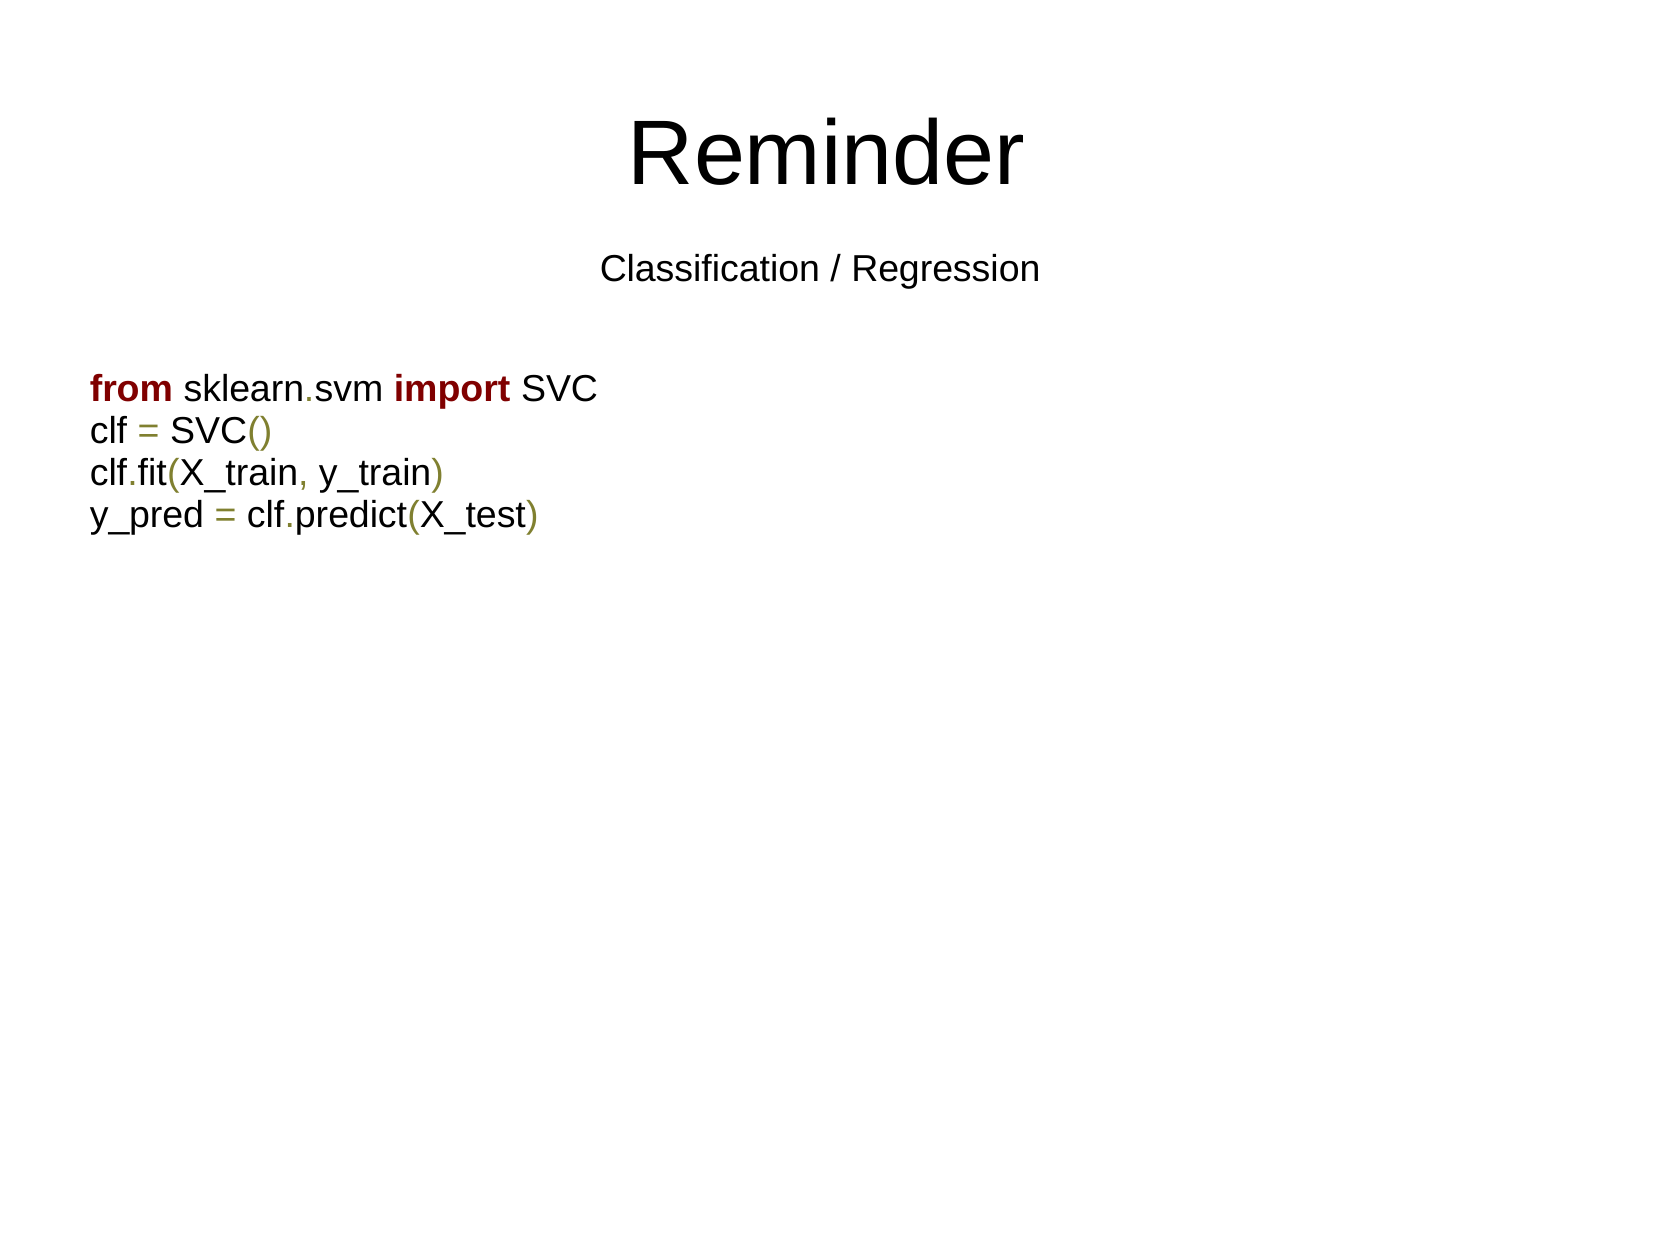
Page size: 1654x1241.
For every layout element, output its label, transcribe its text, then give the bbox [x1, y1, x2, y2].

title Reminder [82, 49, 1571, 257]
text_box Classification / Regression [585, 240, 1126, 316]
text_box from sklearn.svm import SVC clf = SVC() clf.fit(X_train, y_train) y_pred = clf.predict(X_test) [75, 360, 736, 543]
